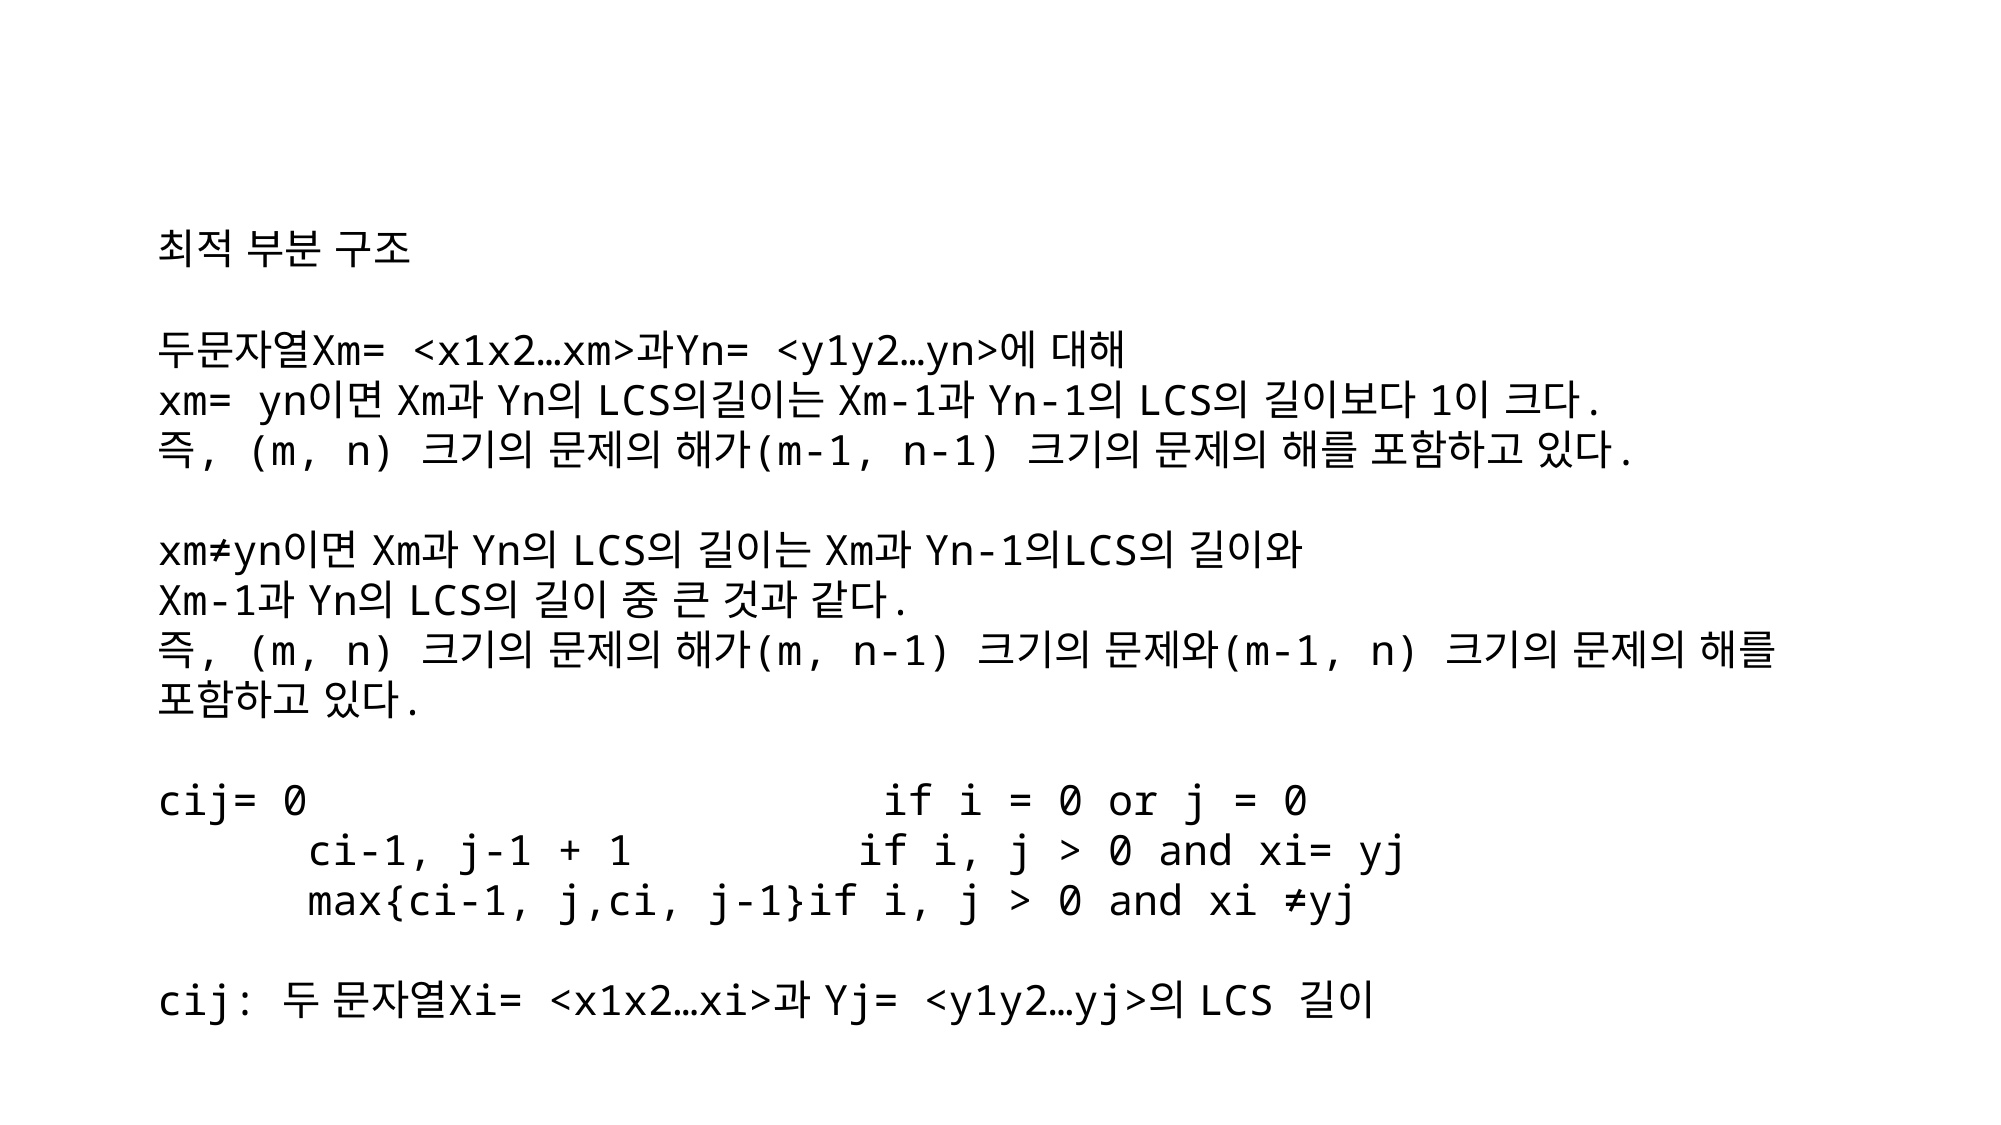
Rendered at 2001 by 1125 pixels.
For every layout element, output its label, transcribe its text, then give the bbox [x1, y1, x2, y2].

text_box 최적 부분 구조 두문자열Xm= <x1x2…xm>과Yn= <y1y2…yn>에 대해 xm= yn이면 Xm과 Yn의 LCS의길이는 Xm-1과 Yn-1의 LCS의 길이보다 1이 크다. 즉, (m, n) 크기의 문제의 해가(m-1, n-1) 크기의 문제의 해를 포함하고 있다. xm≠yn이면 Xm과 Yn의 LCS의 길이는 Xm과 Yn-1의LCS의 길이와 Xm-1과 Yn의 LCS의 길이 중 큰 것과 같다. 즉, (m, n) 크기의 문제의 해가(m, n-1) 크기의 문제와(m-1, n) 크기의 문제의 해를 포함하고 있다. cij= 0 if i = 0 or j = 0 ci-1, j-1 + 1 if i, j > 0 and xi= yj max{ci-1, j,ci, j-1}if i, j > 0 and xi ≠yj cij: 두 문자열Xi= <x1x2…xi>과 Yj= <y1y2…yj>의 LCS 길이 [142, 216, 1804, 1032]
